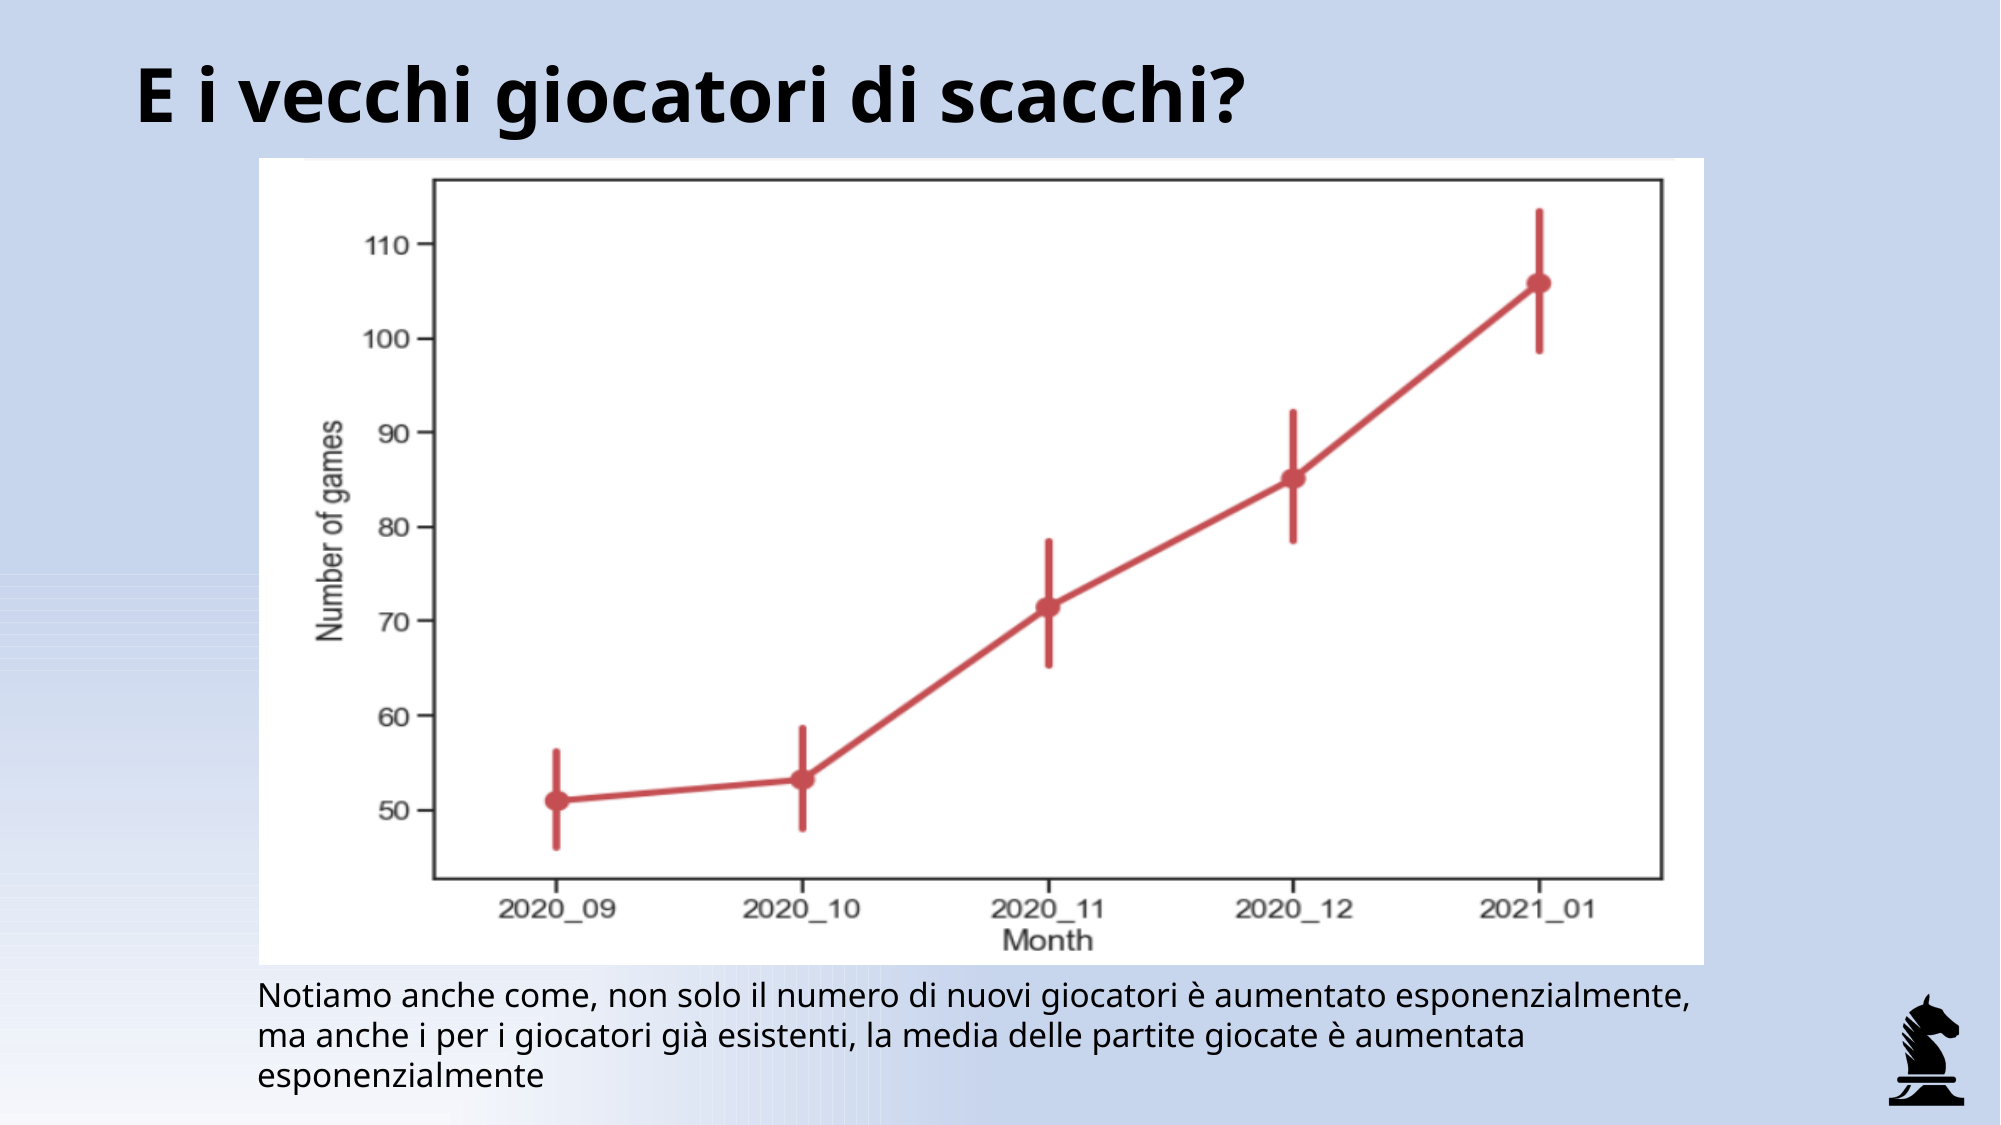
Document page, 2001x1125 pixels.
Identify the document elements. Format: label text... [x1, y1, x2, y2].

picture [259, 158, 1704, 965]
picture [1850, 975, 2000, 1125]
text_box Notiamo anche come, non solo il numero di nuovi giocatori è aumentato esponenzialmente, ma anche i per i giocatori già esistenti, la media delle partite giocate è aumentata esponenzialmente [242, 966, 1722, 1108]
text_box E i vecchi giocatori di scacchi? [119, 39, 1881, 146]
